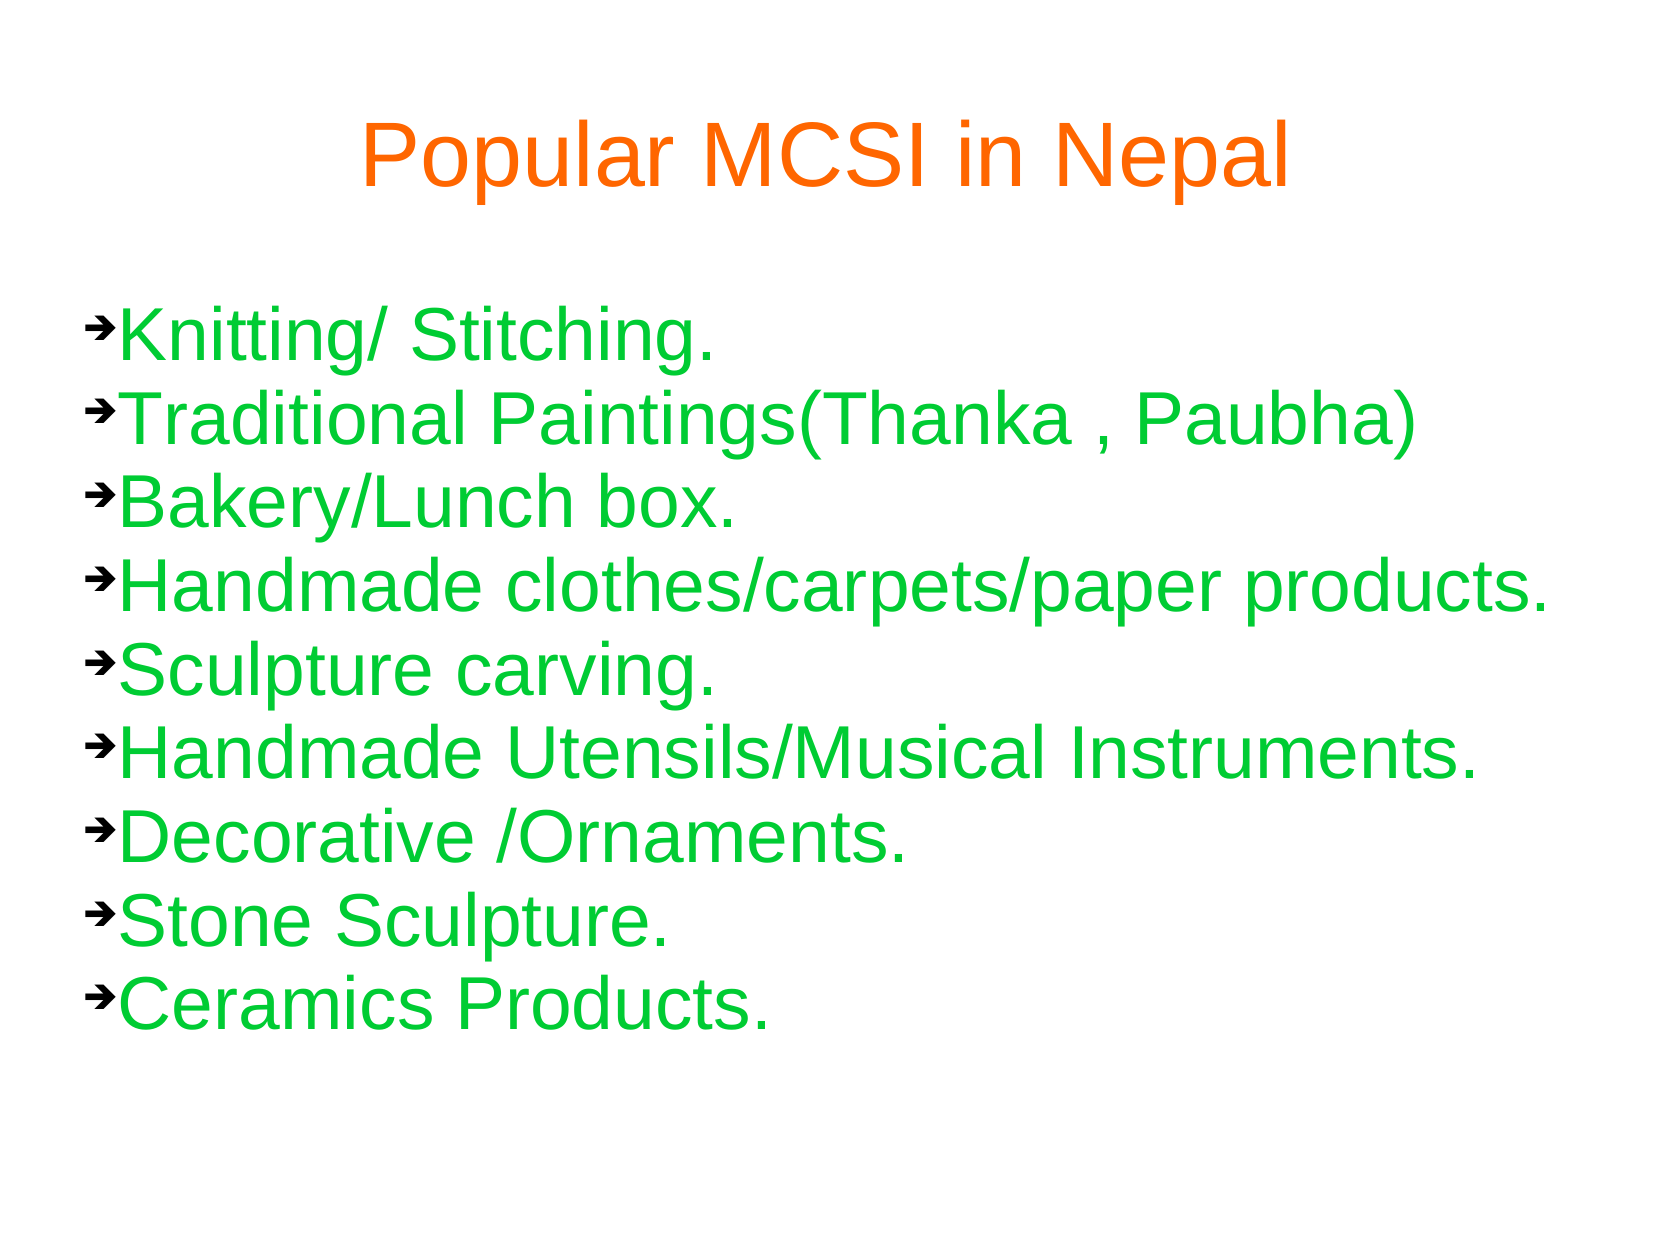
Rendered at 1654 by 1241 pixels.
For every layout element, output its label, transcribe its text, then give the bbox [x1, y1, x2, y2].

subtitle Knitting/ Stitching. Traditional Paintings(Thanka , Paubha) Bakery/Lunch box. Handmade clothes/carpets/paper products. Sculpture carving. Handmade Utensils/Musical Instruments. Decorative /Ornaments. Stone Sculpture. Ceramics Products. [82, 290, 1571, 1010]
title Popular MCSI in Nepal [82, 49, 1571, 257]
